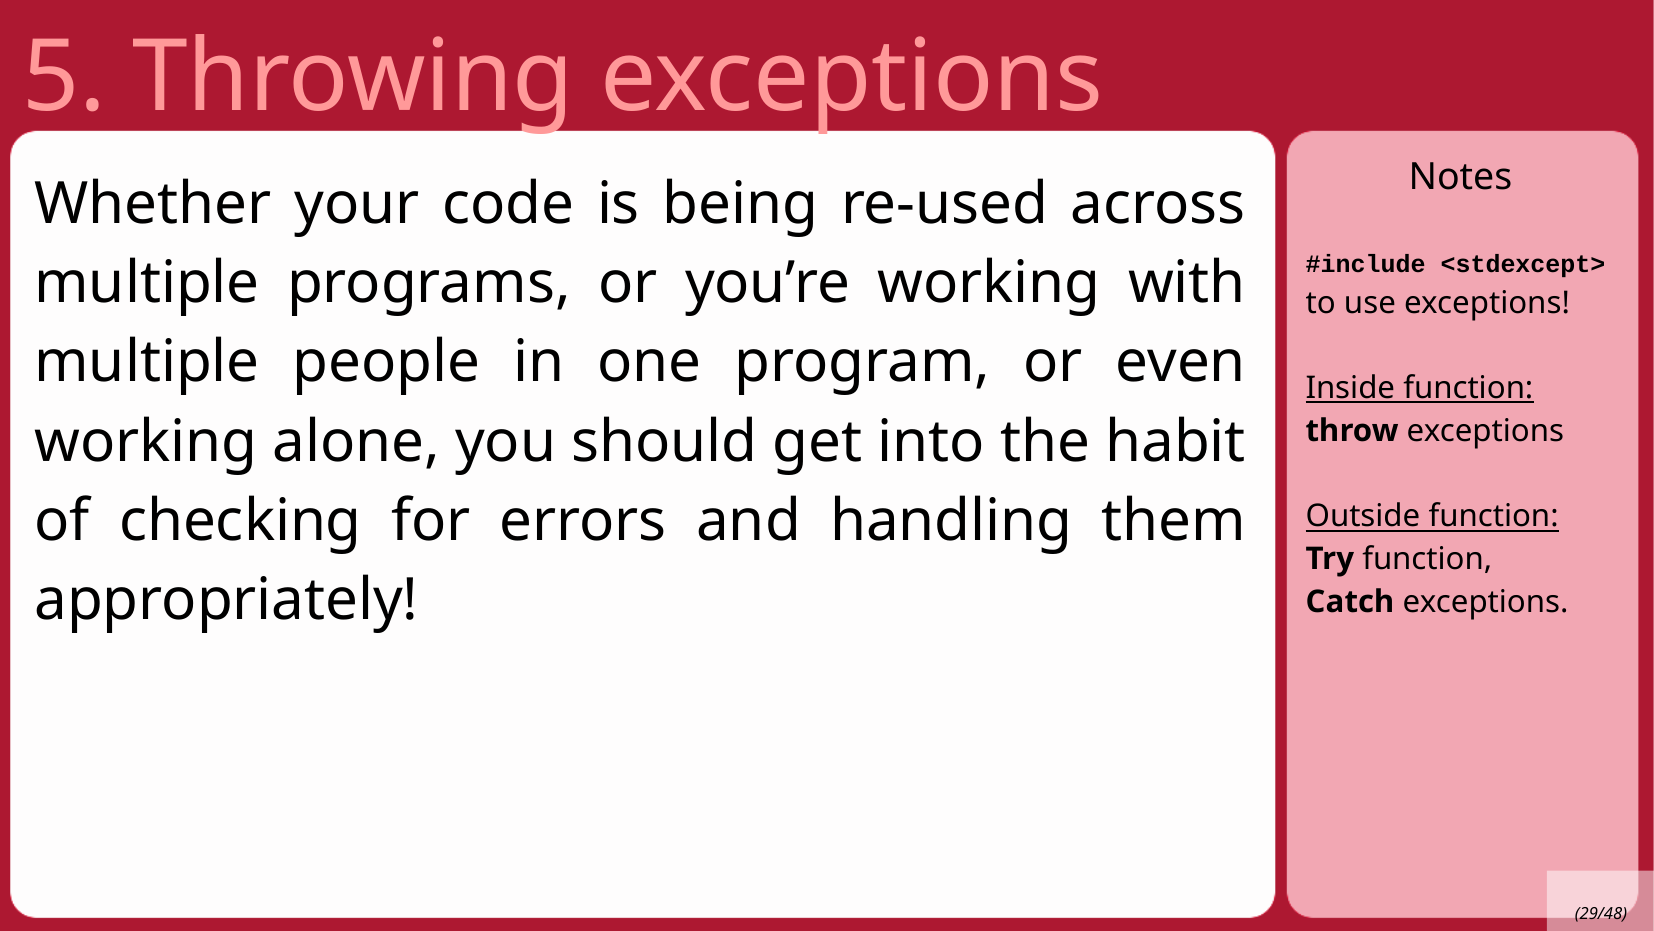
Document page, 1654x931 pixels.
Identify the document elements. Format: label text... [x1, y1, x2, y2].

picture [0, 0, 1654, 931]
text_box (<number>/48) [1546, 877, 1654, 931]
text_box Whether your code is being re-used across multiple programs, or you’re working with multiple people in one program, or even working alone, you should get into the habit of checking for errors and handling them appropriately! [34, 160, 1247, 595]
text_box Notes #include <stdexcept> to use exceptions! Inside function: throw exceptions Outside function: Try function, Catch exceptions. [1290, 141, 1631, 552]
title 5. Throwing exceptions [22, 7, 1511, 136]
